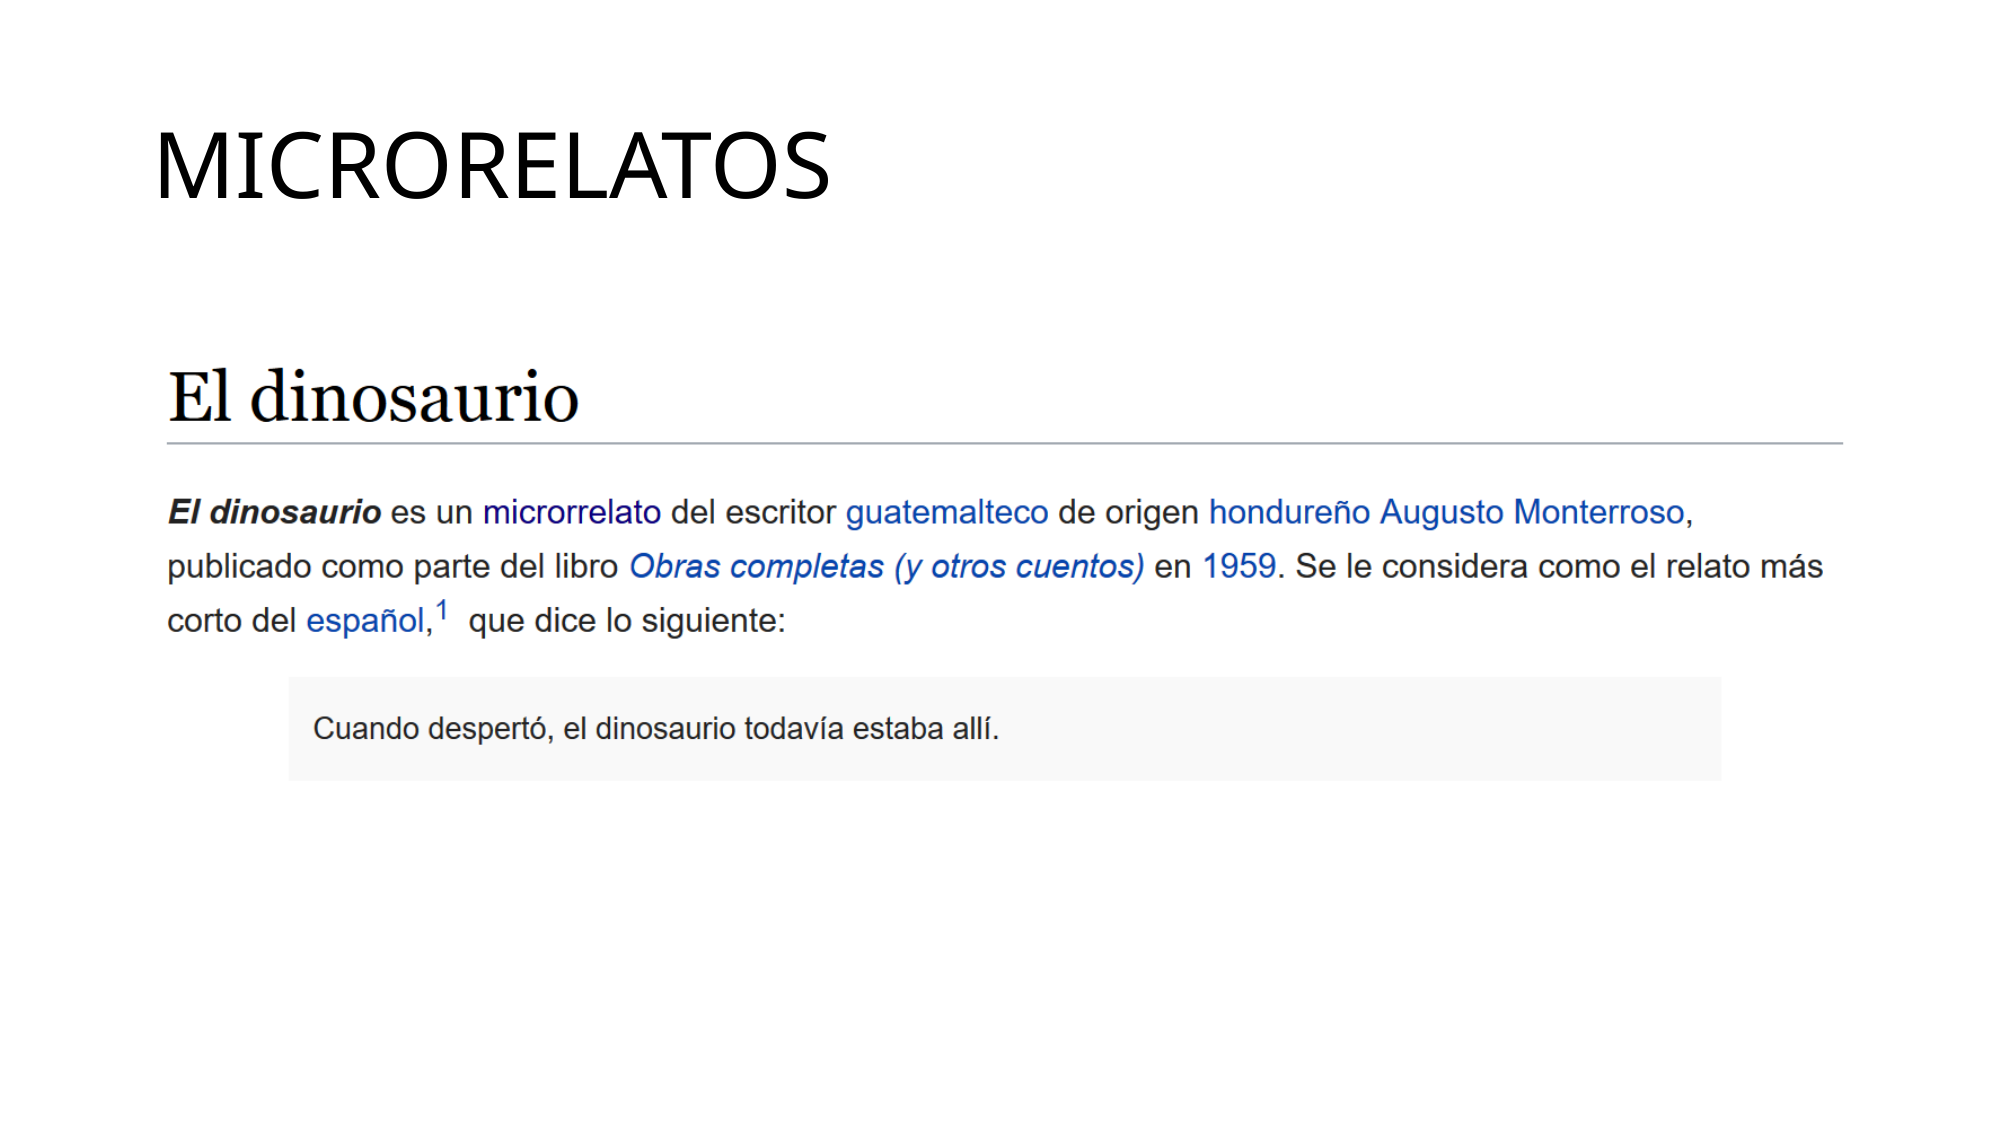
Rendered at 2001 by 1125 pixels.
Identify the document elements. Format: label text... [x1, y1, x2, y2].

picture [150, 343, 1850, 782]
title MICRORELATOS [137, 59, 1863, 278]
